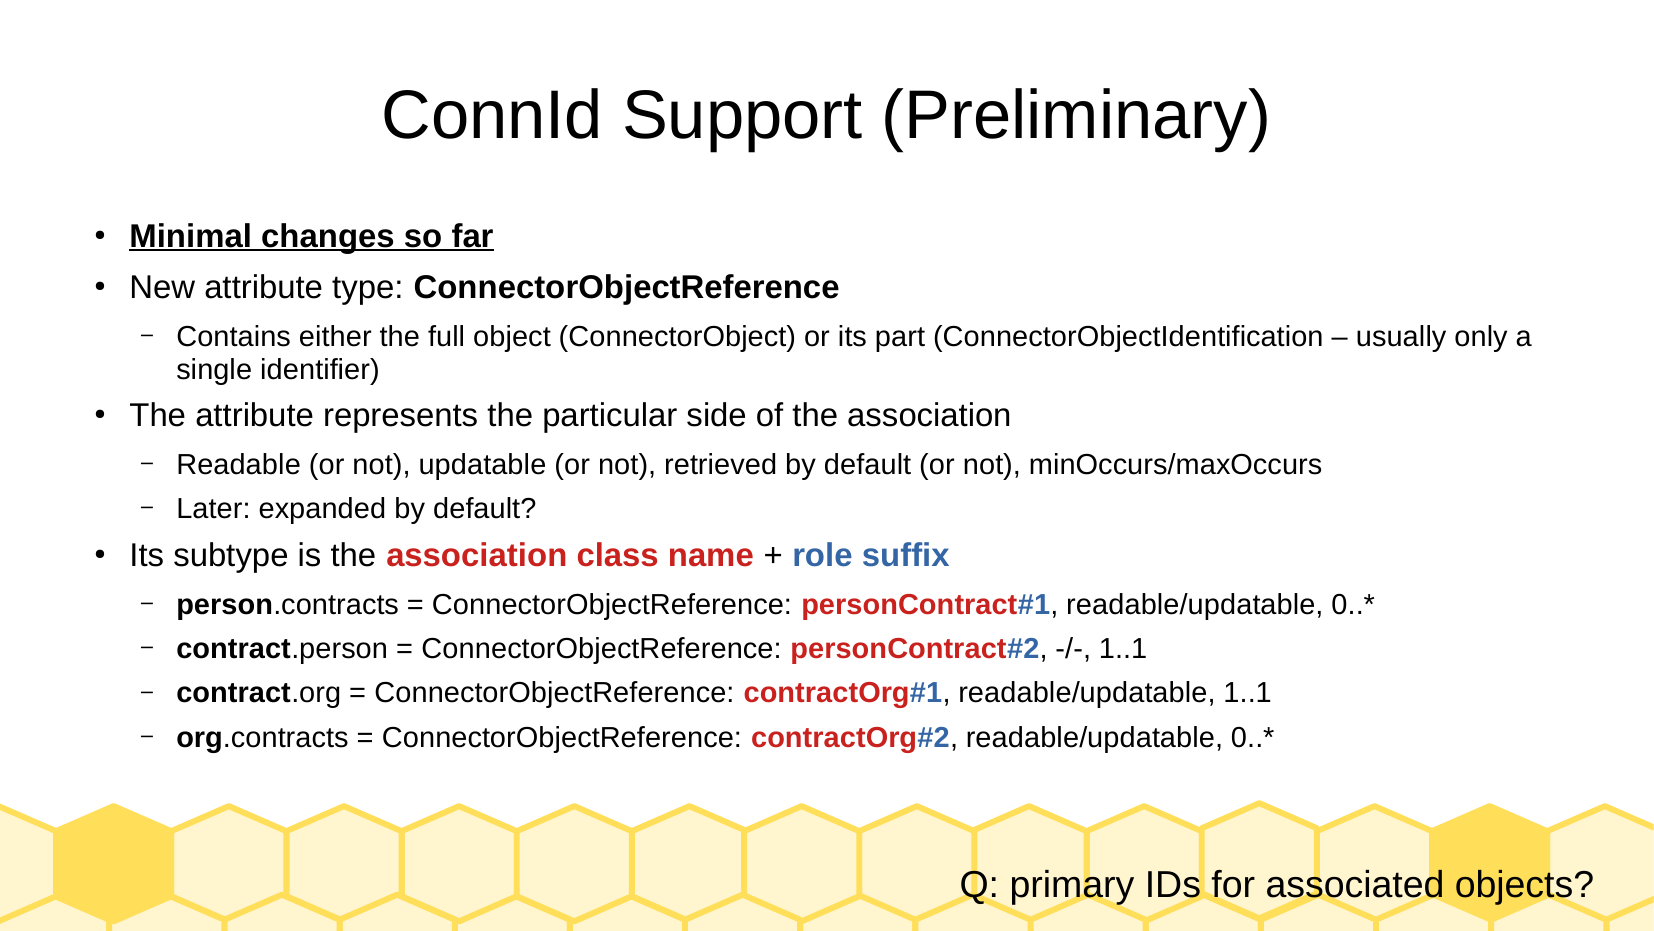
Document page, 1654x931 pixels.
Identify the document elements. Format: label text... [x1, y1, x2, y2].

list Minimal changes so far New attribute type: ConnectorObjectReference Contains either the full object (ConnectorObject) or its part (ConnectorObjectIdentification – usually only a single identifier) The attribute represents the particular side of the association Readable (or not), updatable (or not), retrieved by default (or not), minOccurs/maxOccurs Later: expanded by default? Its subtype is the association class name + role suffix person.contracts = ConnectorObjectReference: personContract#1, readable/updatable, 0..* contract.person = ConnectorObjectReference: personContract#2, -/-, 1..1 contract.org = ConnectorObjectReference: contractOrg#1, readable/updatable, 1..1 org.contracts = ConnectorObjectReference: contractOrg#2, readable/updatable, 0..* [82, 217, 1571, 758]
title ConnId Support (Preliminary) [82, 37, 1571, 193]
text_box Q: primary IDs for associated objects? [944, 856, 1654, 914]
